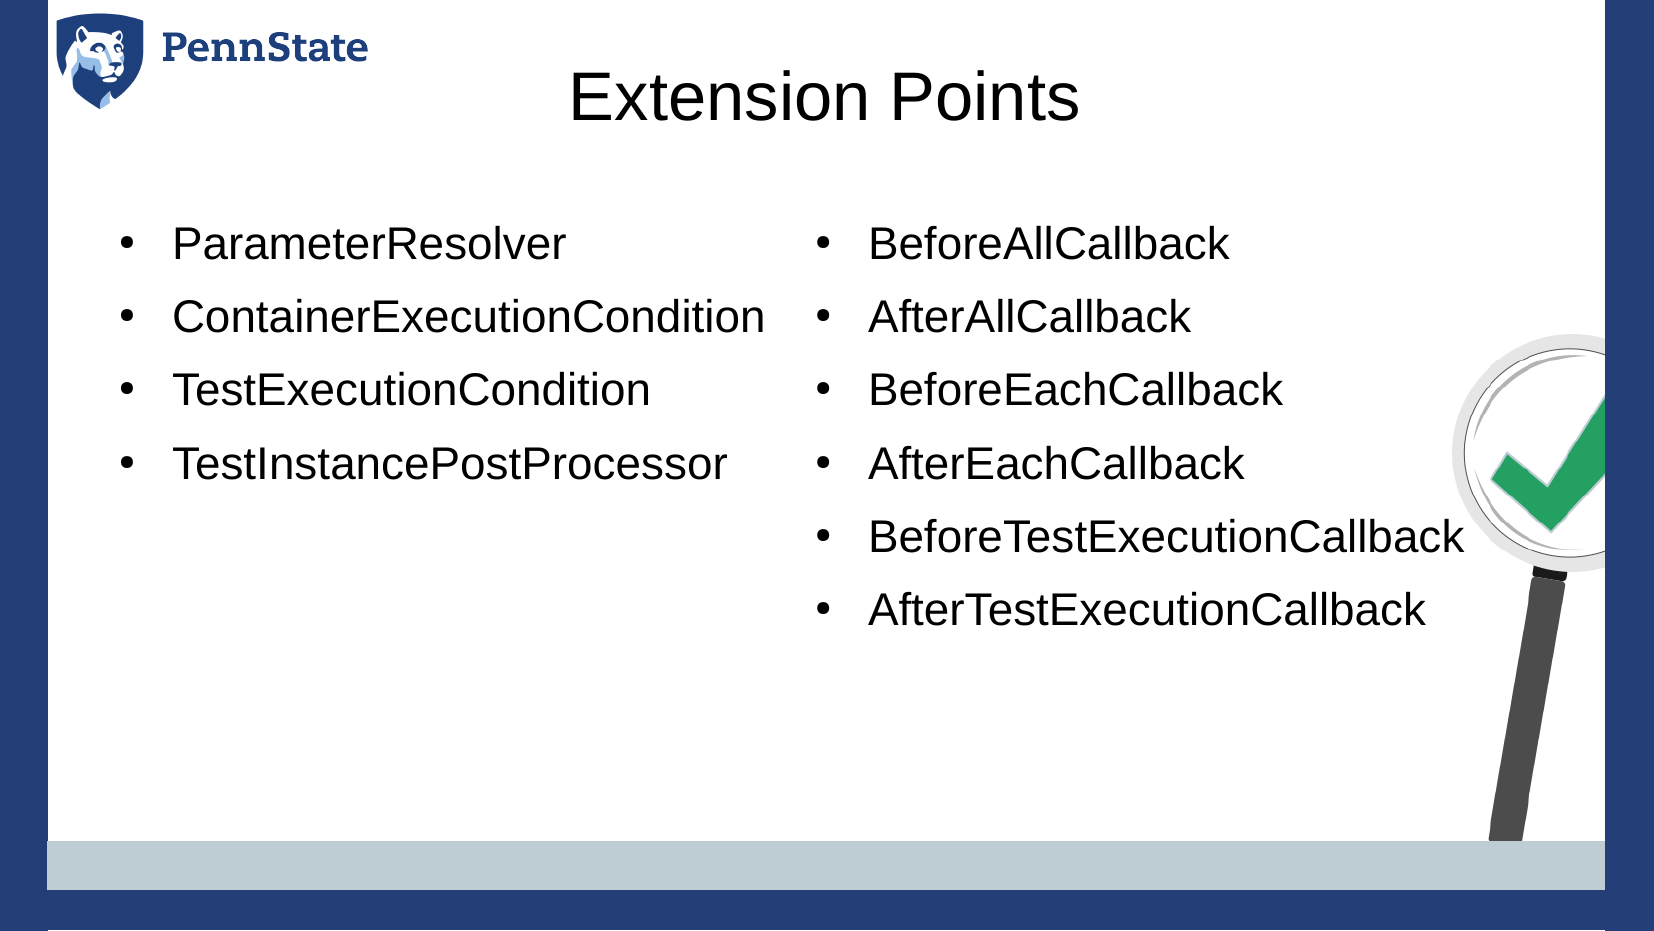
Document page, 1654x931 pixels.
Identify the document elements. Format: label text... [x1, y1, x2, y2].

list ParameterResolver ContainerExecutionCondition TestExecutionCondition TestInstancePostProcessor [101, 217, 786, 556]
picture [1452, 334, 1605, 841]
list BeforeAllCallback AfterAllCallback BeforeEachCallback AfterEachCallback BeforeTestExecutionCallback AfterTestExecutionCallback [797, 217, 1495, 758]
title Extension Points [60, 19, 1591, 175]
picture [48, 0, 411, 152]
